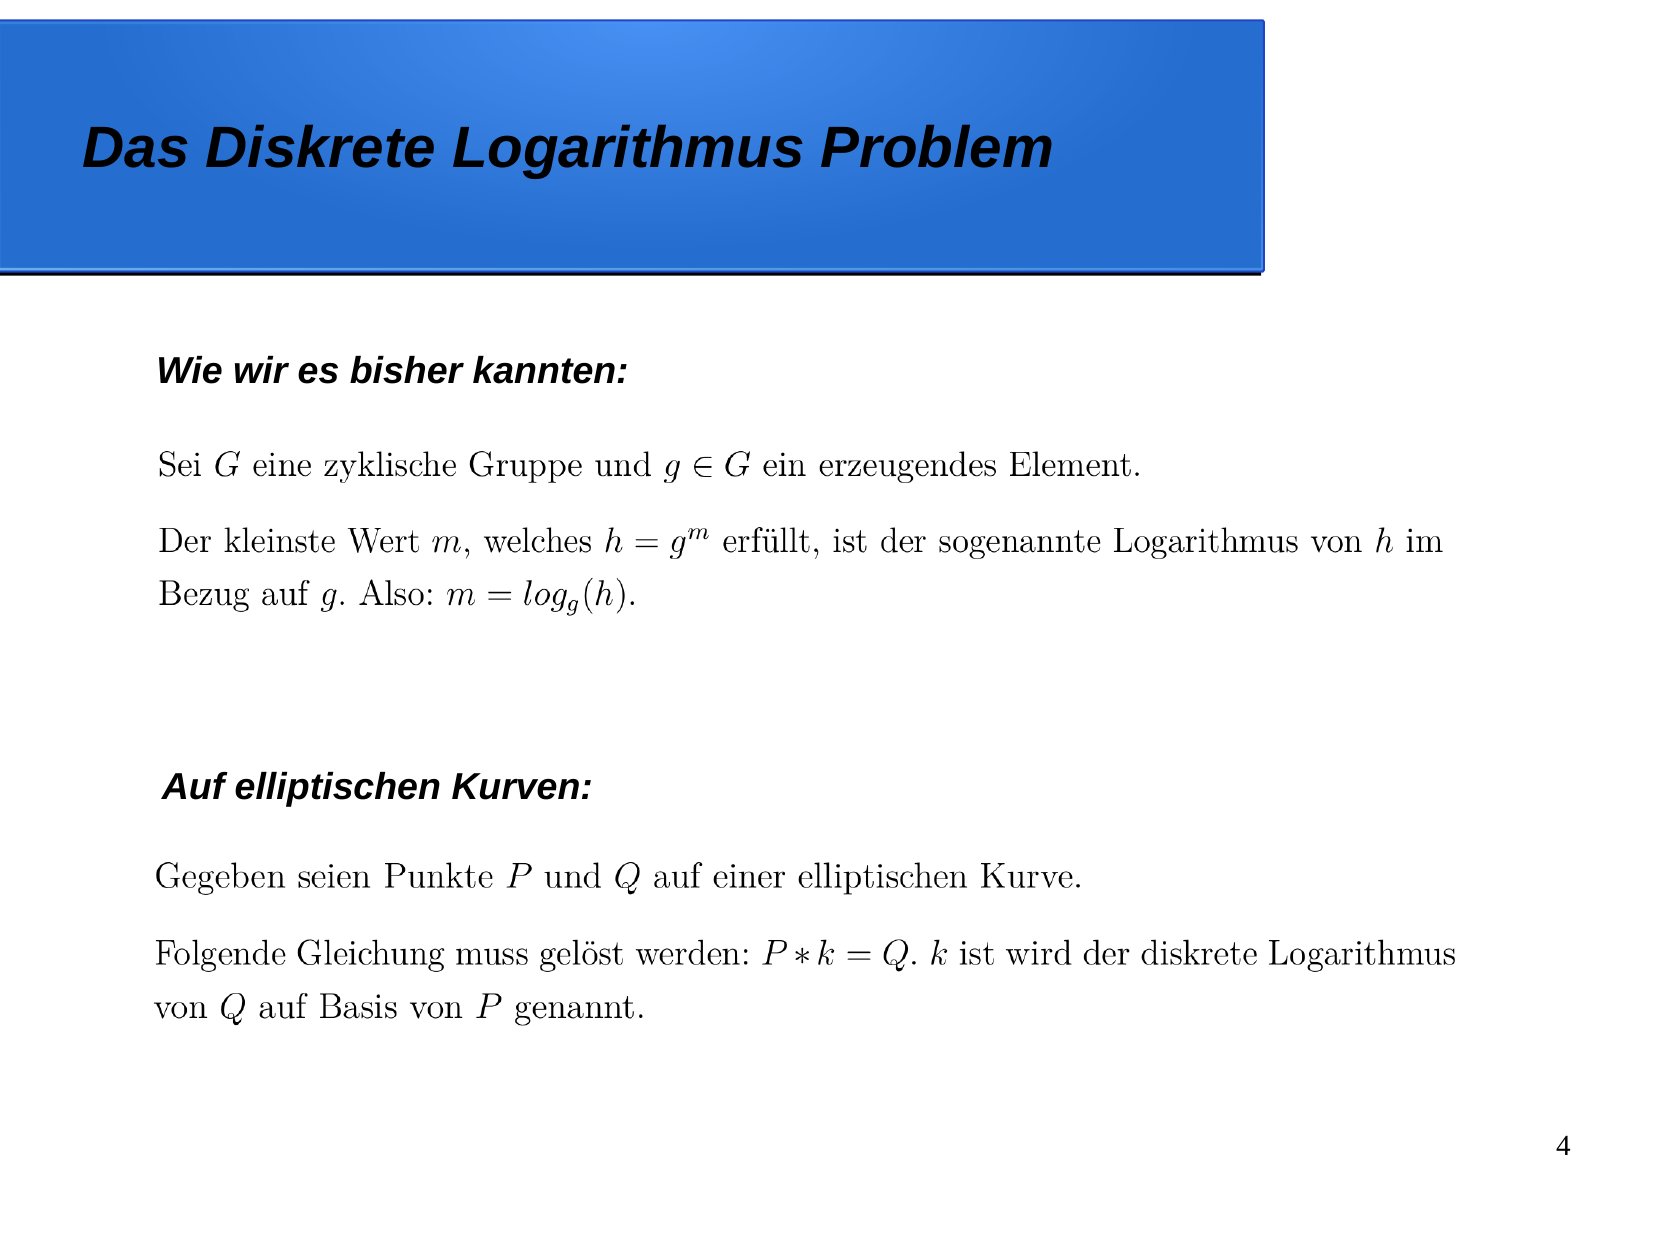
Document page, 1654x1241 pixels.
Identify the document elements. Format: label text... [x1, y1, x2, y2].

picture [145, 850, 1477, 1051]
text_box Wie wir es bisher kannten: [141, 342, 645, 400]
picture [141, 433, 1465, 638]
text_box Auf elliptischen Kurven: [147, 758, 609, 815]
title Das Diskrete Logarithmus Problem [82, 47, 1264, 249]
